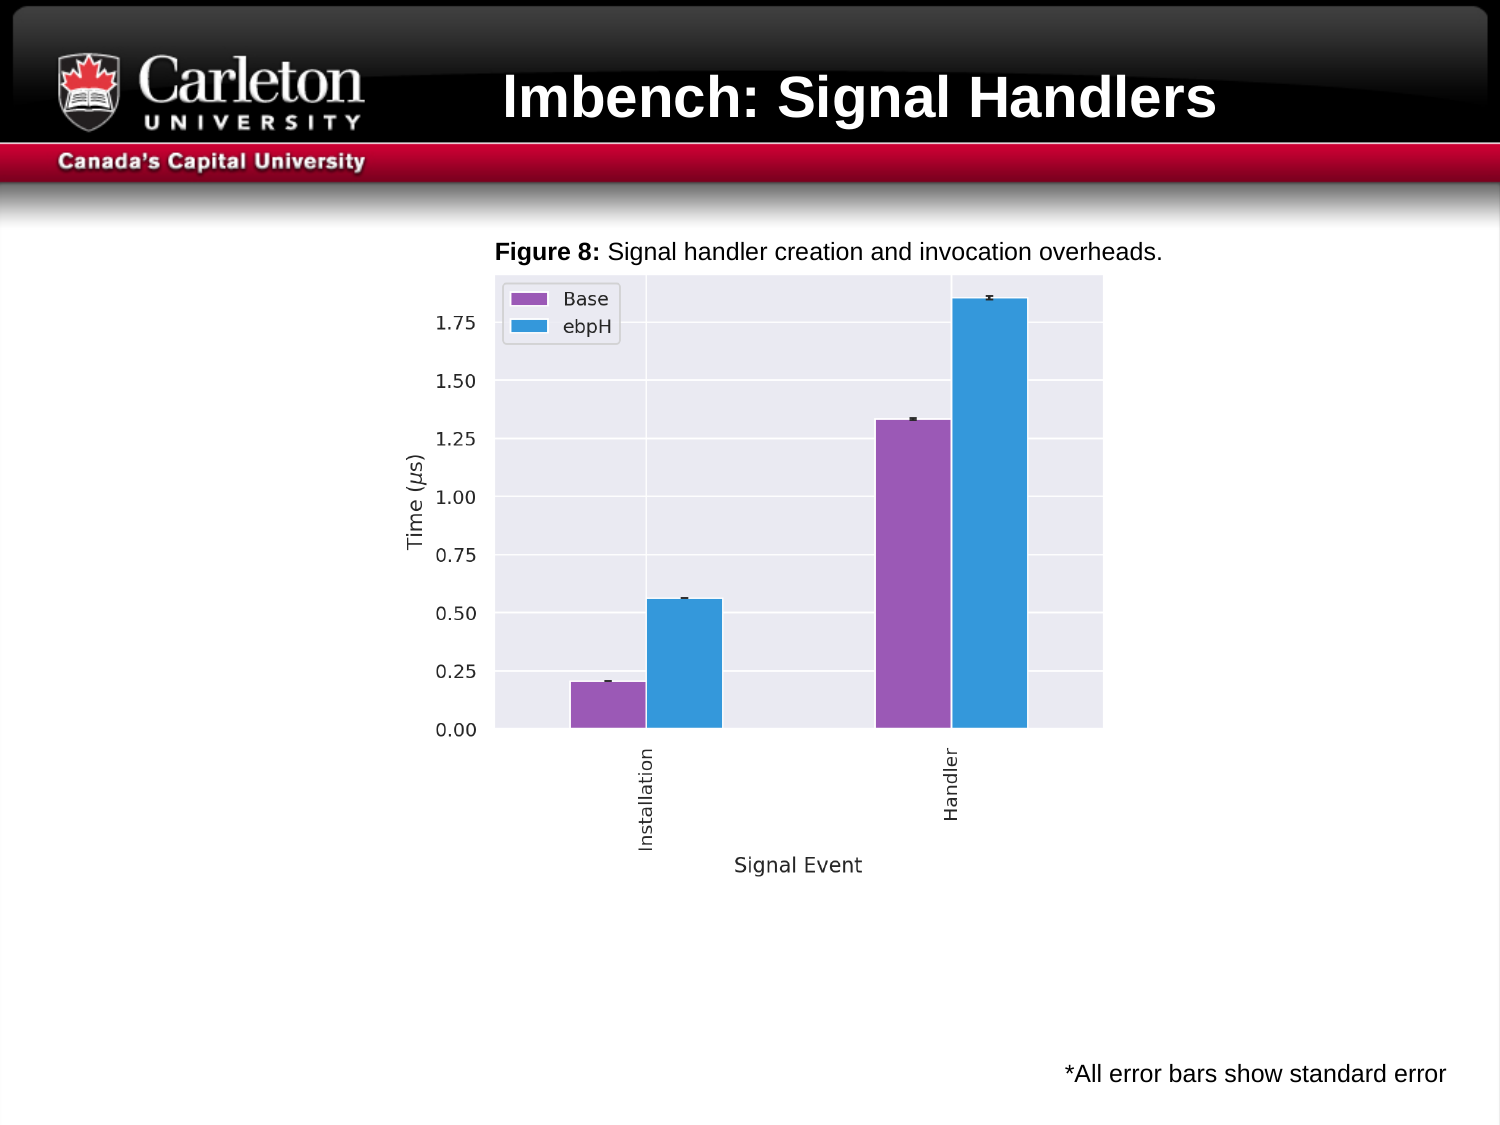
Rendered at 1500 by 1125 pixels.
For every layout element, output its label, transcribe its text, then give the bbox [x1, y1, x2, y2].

picture [0, 0, 1500, 1125]
text_box *All error bars show standard error [1050, 1050, 1471, 1096]
title lmbench: Signal Handlers [487, 37, 1438, 150]
text_box Figure 8: Signal handler creation and invocation overheads. [480, 228, 1201, 303]
